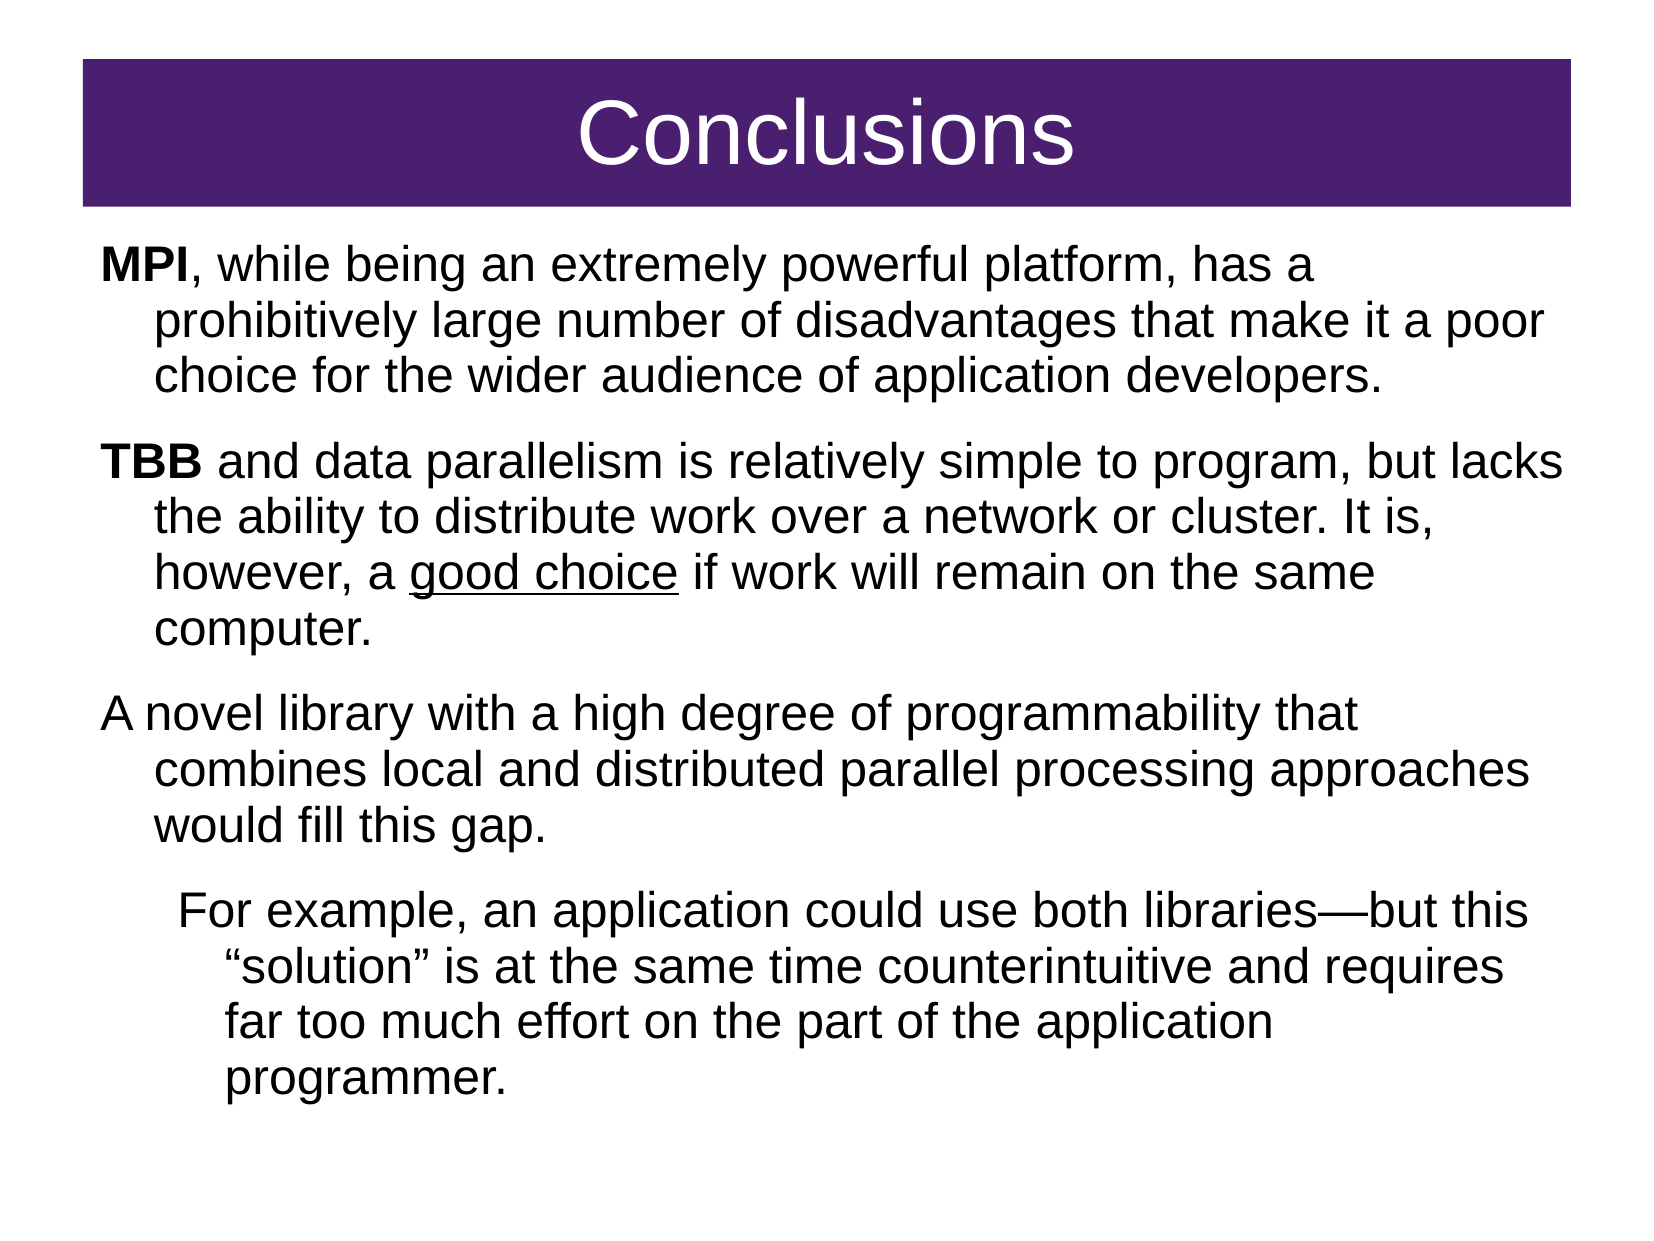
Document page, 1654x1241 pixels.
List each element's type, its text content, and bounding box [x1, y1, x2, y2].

list MPI, while being an extremely powerful platform, has a prohibitively large number of disadvantages that make it a poor choice for the wider audience of application developers. TBB and data parallelism is relatively simple to program, but lacks the ability to distribute work over a network or cluster. It is, however, a good choice if work will remain on the same computer. A novel library with a high degree of programmability that combines local and distributed parallel processing approaches would fill this gap. For example, an application could use both libraries—but this “solution” is at the same time counterintuitive and requires far too much effort on the part of the application programmer. [82, 236, 1571, 1152]
title Conclusions [82, 59, 1571, 207]
